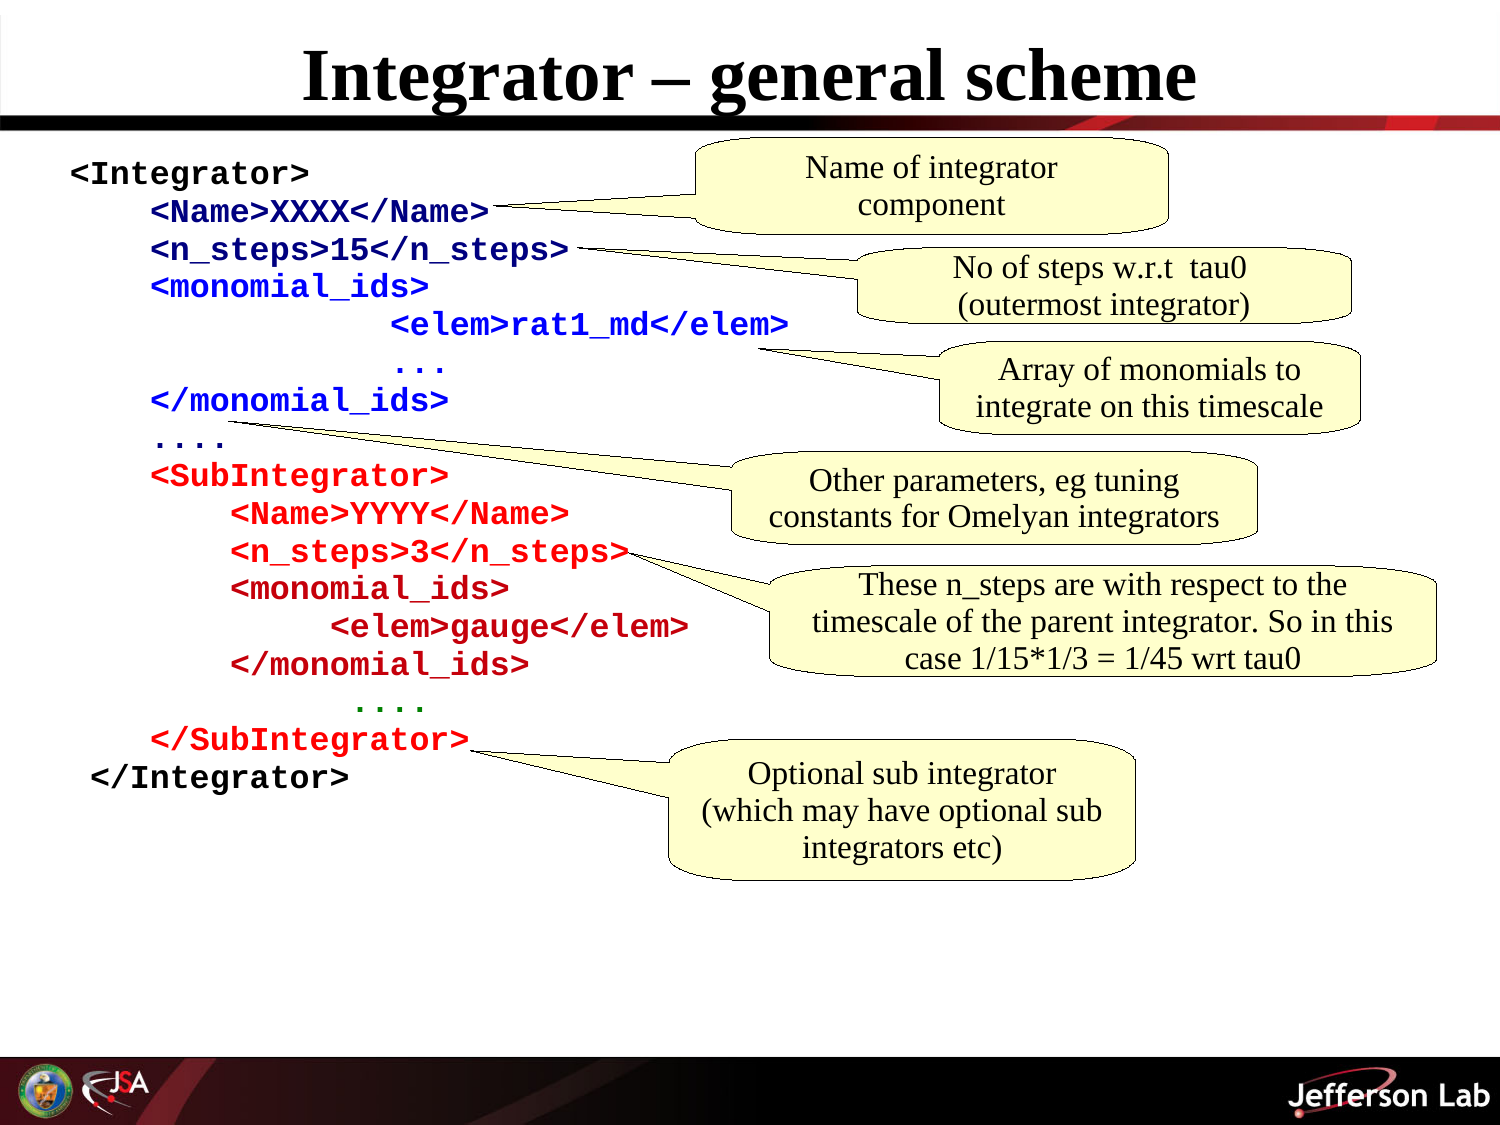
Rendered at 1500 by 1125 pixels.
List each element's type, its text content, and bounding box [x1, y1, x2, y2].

text_box Optional sub integrator (which may have optional sub integrators etc) [470, 739, 1136, 881]
text_box <Integrator> <Name>XXXX</Name> <n_steps>15</n_steps> <monomial_ids> <elem>rat1_md</elem> ... </monomial_ids> .... <SubIntegrator> <Name>YYYY</Name> <n_steps>3</n_steps> <monomial_ids> <elem>gauge</elem> </monomial_ids> .... </SubIntegrator> </Integrator> [55, 149, 1142, 917]
picture [0, 0, 1500, 1125]
text_box Array of monomials to integrate on this timescale [758, 341, 1361, 435]
text_box Name of integrator component [493, 137, 1169, 235]
text_box Other parameters, eg tuning constants for Omelyan integrators [228, 421, 1258, 545]
text_box No of steps w.r.t tau0 (outermost integrator) [577, 247, 1352, 324]
title Integrator – general scheme [112, 0, 1388, 151]
text_box These n_steps are with respect to the timescale of the parent integrator. So in this case 1/15*1/3 = 1/45 wrt tau0 [628, 552, 1437, 677]
